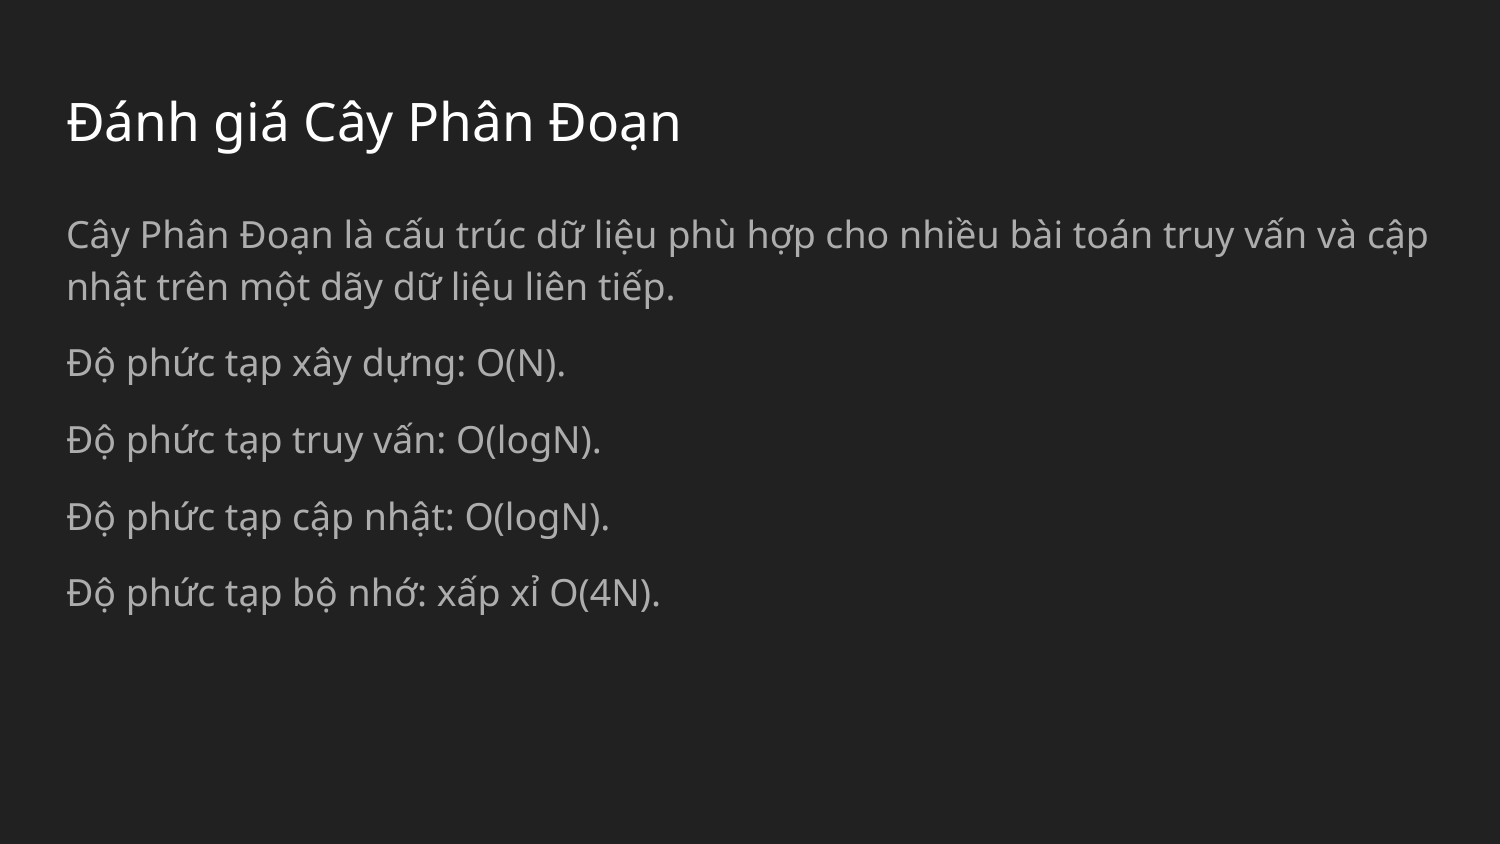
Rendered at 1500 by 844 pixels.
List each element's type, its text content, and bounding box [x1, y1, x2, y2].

title Đánh giá Cây Phân Đoạn [51, 72, 1449, 167]
list Cây Phân Đoạn là cấu trúc dữ liệu phù hợp cho nhiều bài toán truy vấn và cập nhật trên một dãy dữ liệu liên tiếp. Độ phức tạp xây dựng: O(N). Độ phức tạp truy vấn: O(logN). Độ phức tạp cập nhật: O(logN). Độ phức tạp bộ nhớ: xấp xỉ O(4N). [51, 189, 1449, 750]
